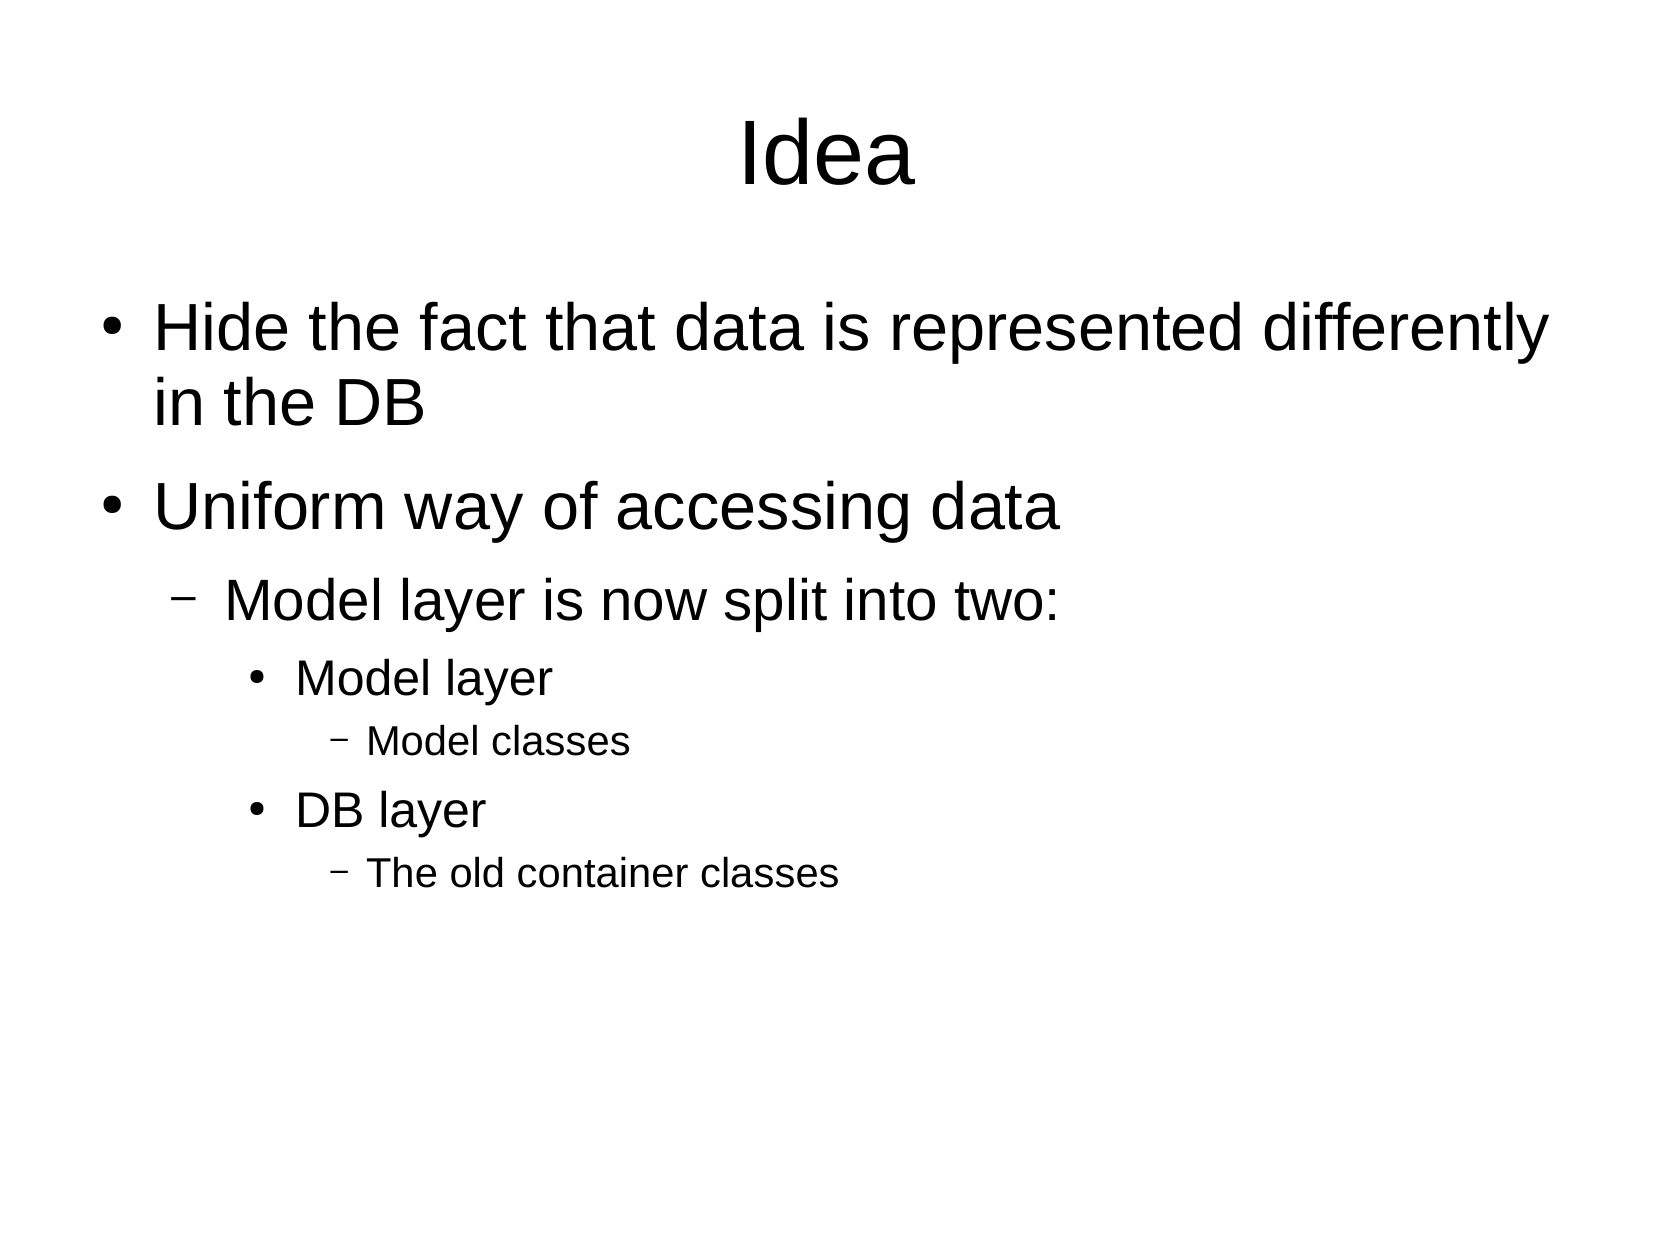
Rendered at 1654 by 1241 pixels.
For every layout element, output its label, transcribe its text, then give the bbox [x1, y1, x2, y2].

title Idea [82, 49, 1571, 257]
list Hide the fact that data is represented differently in the DB Uniform way of accessing data Model layer is now split into two: Model layer Model classes DB layer The old container classes [82, 290, 1571, 1010]
